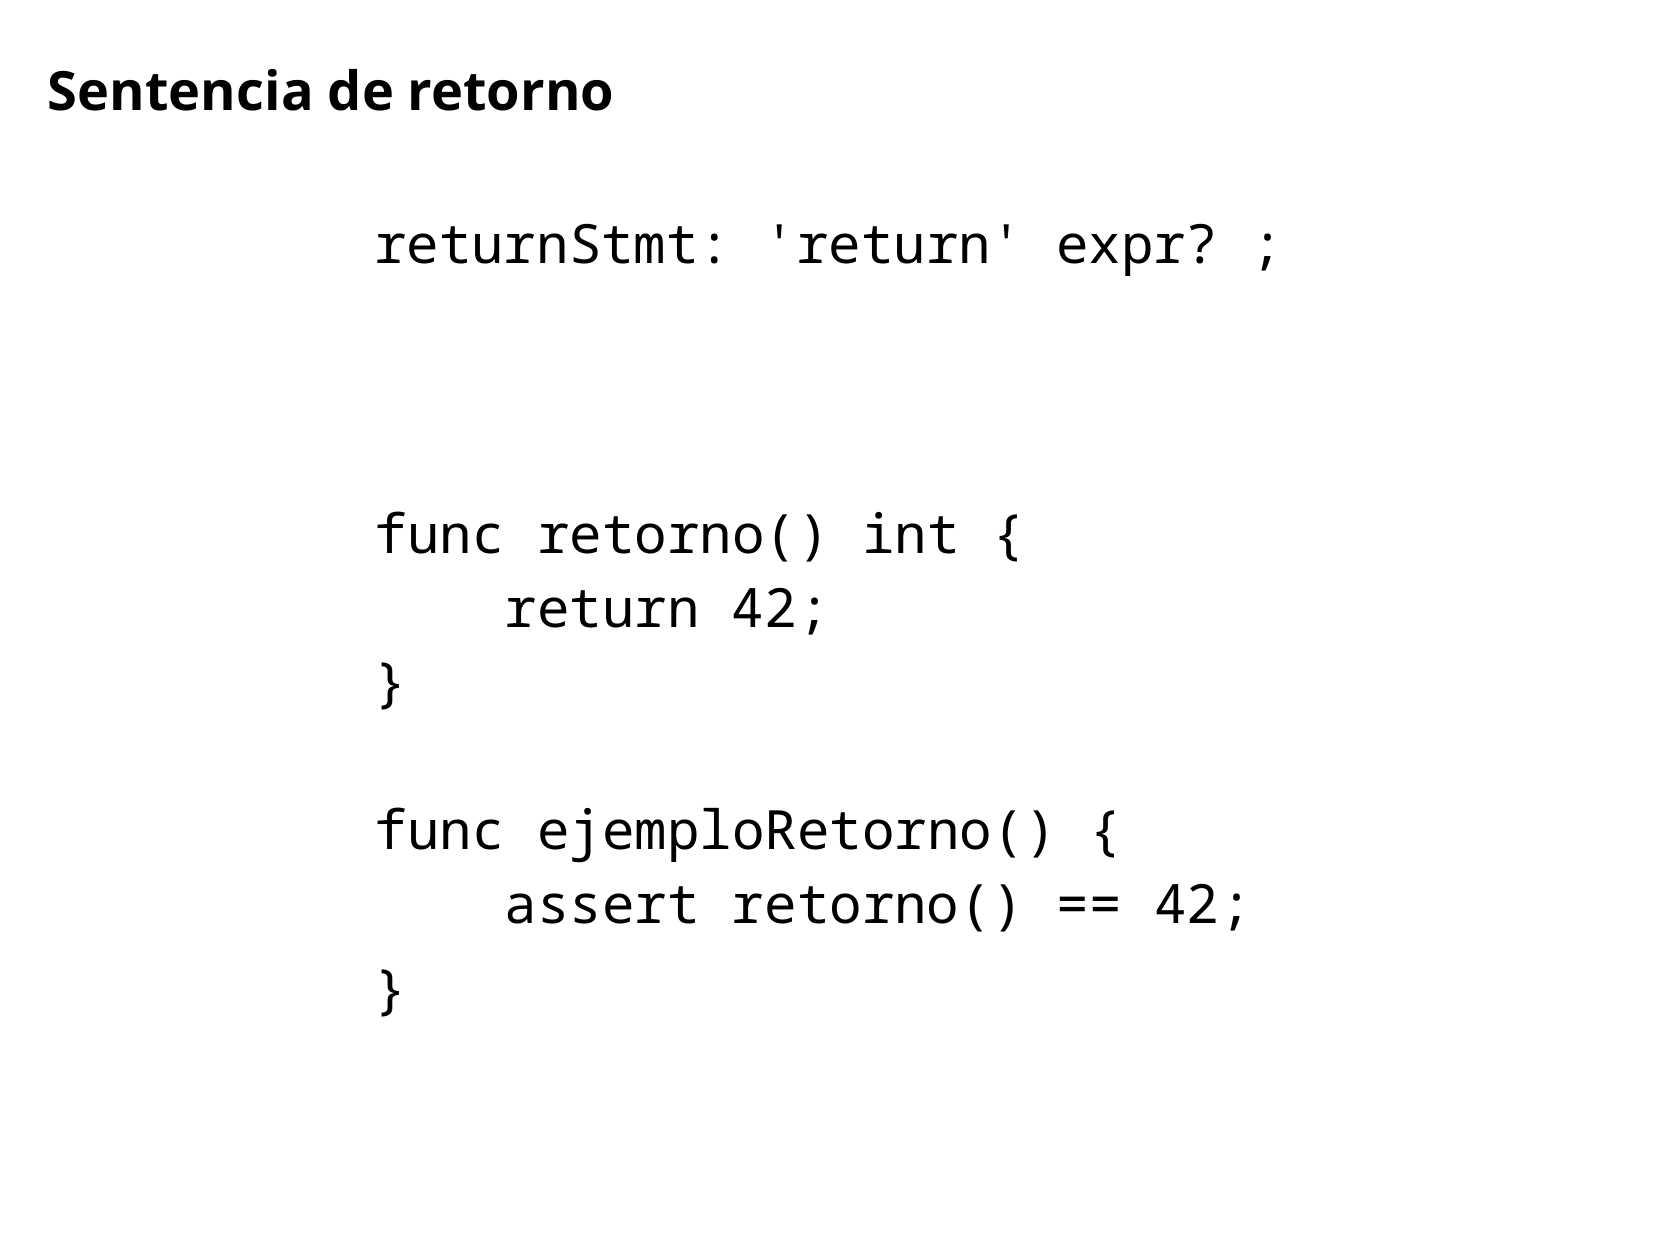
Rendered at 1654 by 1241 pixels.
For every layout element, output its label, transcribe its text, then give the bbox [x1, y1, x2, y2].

text_box returnStmt: 'return' expr? ; [359, 197, 1300, 278]
text_box Sentencia de retorno [33, 45, 1201, 126]
text_box func retorno() int { return 42; } func ejemploRetorno() { assert retorno() == 42; } [360, 488, 1268, 970]
